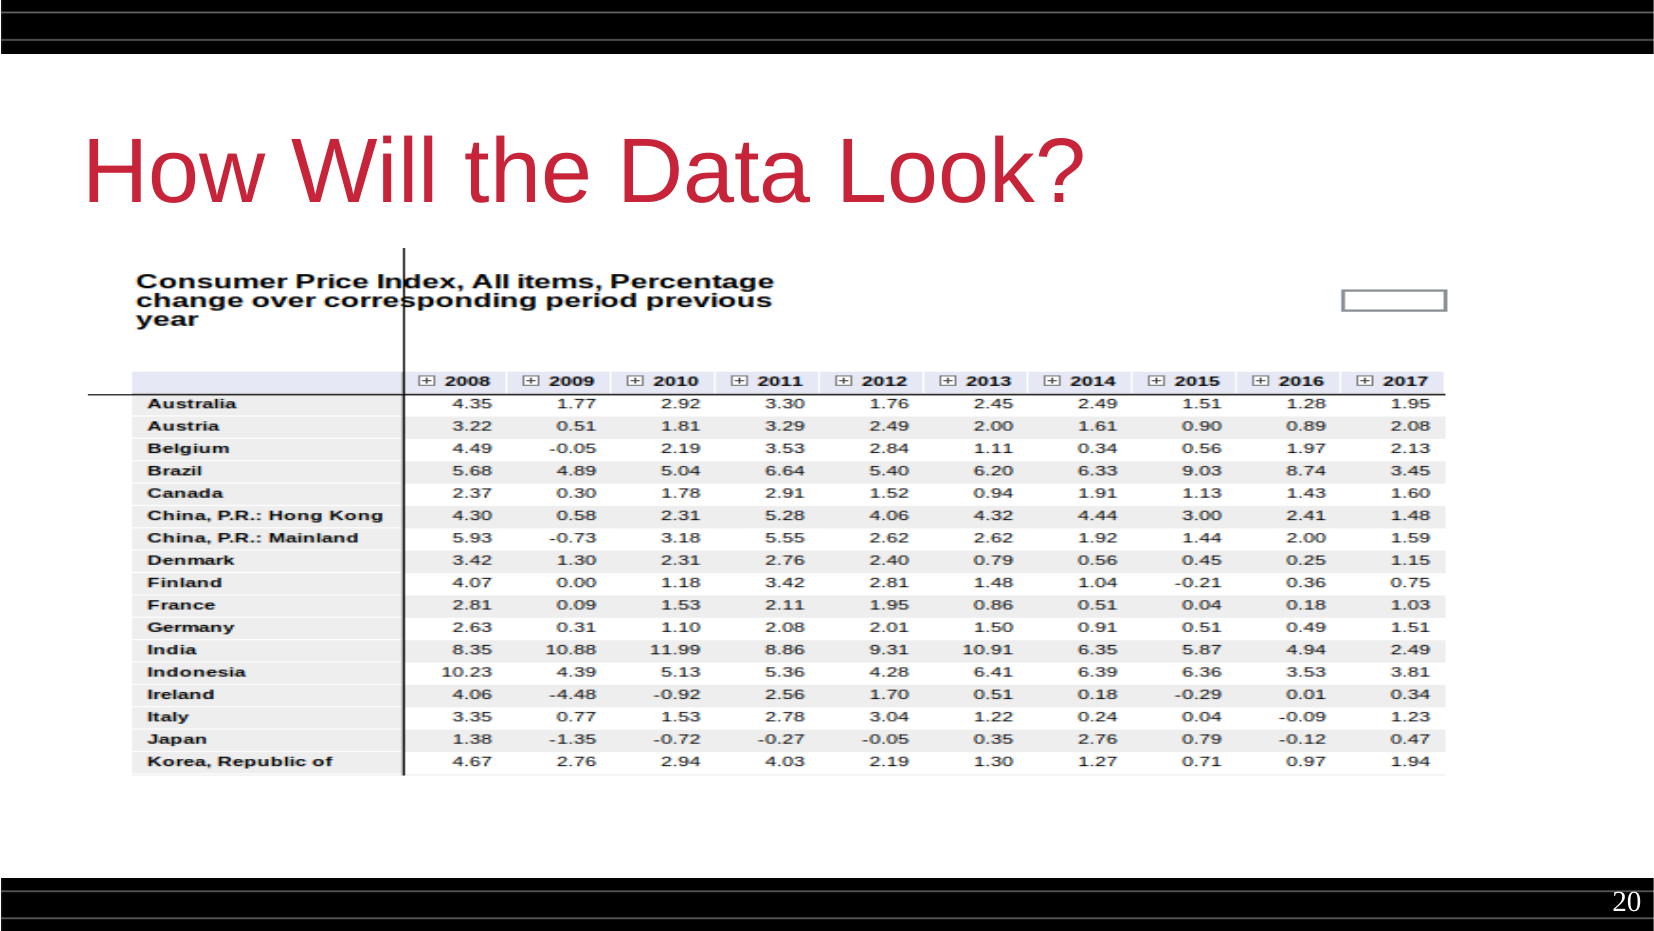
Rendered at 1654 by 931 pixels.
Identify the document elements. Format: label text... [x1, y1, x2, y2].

picture [87, 248, 1489, 778]
picture [1, 878, 1654, 931]
picture [1, 0, 1654, 54]
title How Will the Data Look? [82, 92, 1571, 249]
